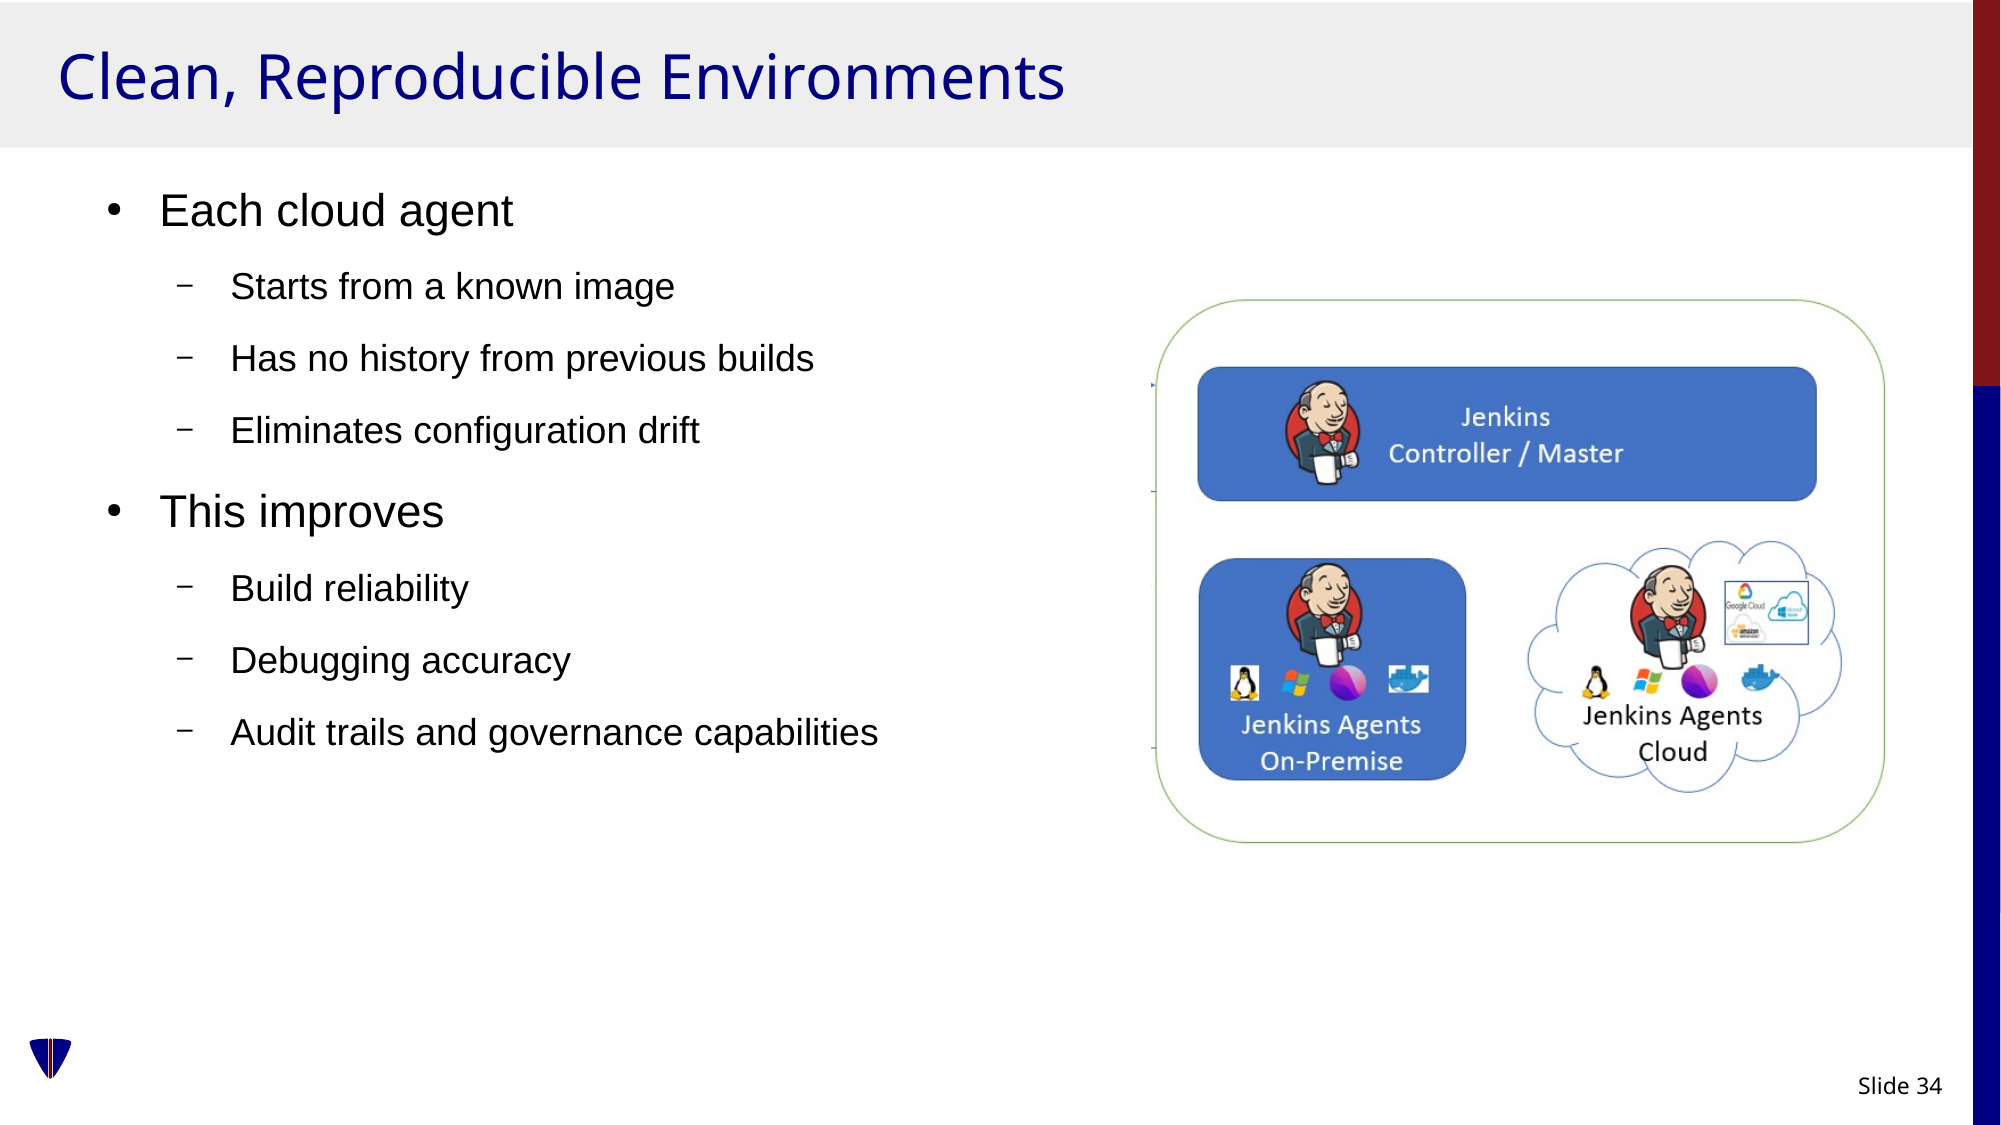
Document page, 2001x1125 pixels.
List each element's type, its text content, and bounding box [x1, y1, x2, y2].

title Clean, Reproducible Environments [0, 2, 1973, 148]
list Each cloud agent Starts from a known image Has no history from previous builds Eliminates configuration drift This improves Build reliability Debugging accuracy Audit trails and governance capabilities [88, 177, 1123, 1034]
picture [1151, 295, 1892, 850]
